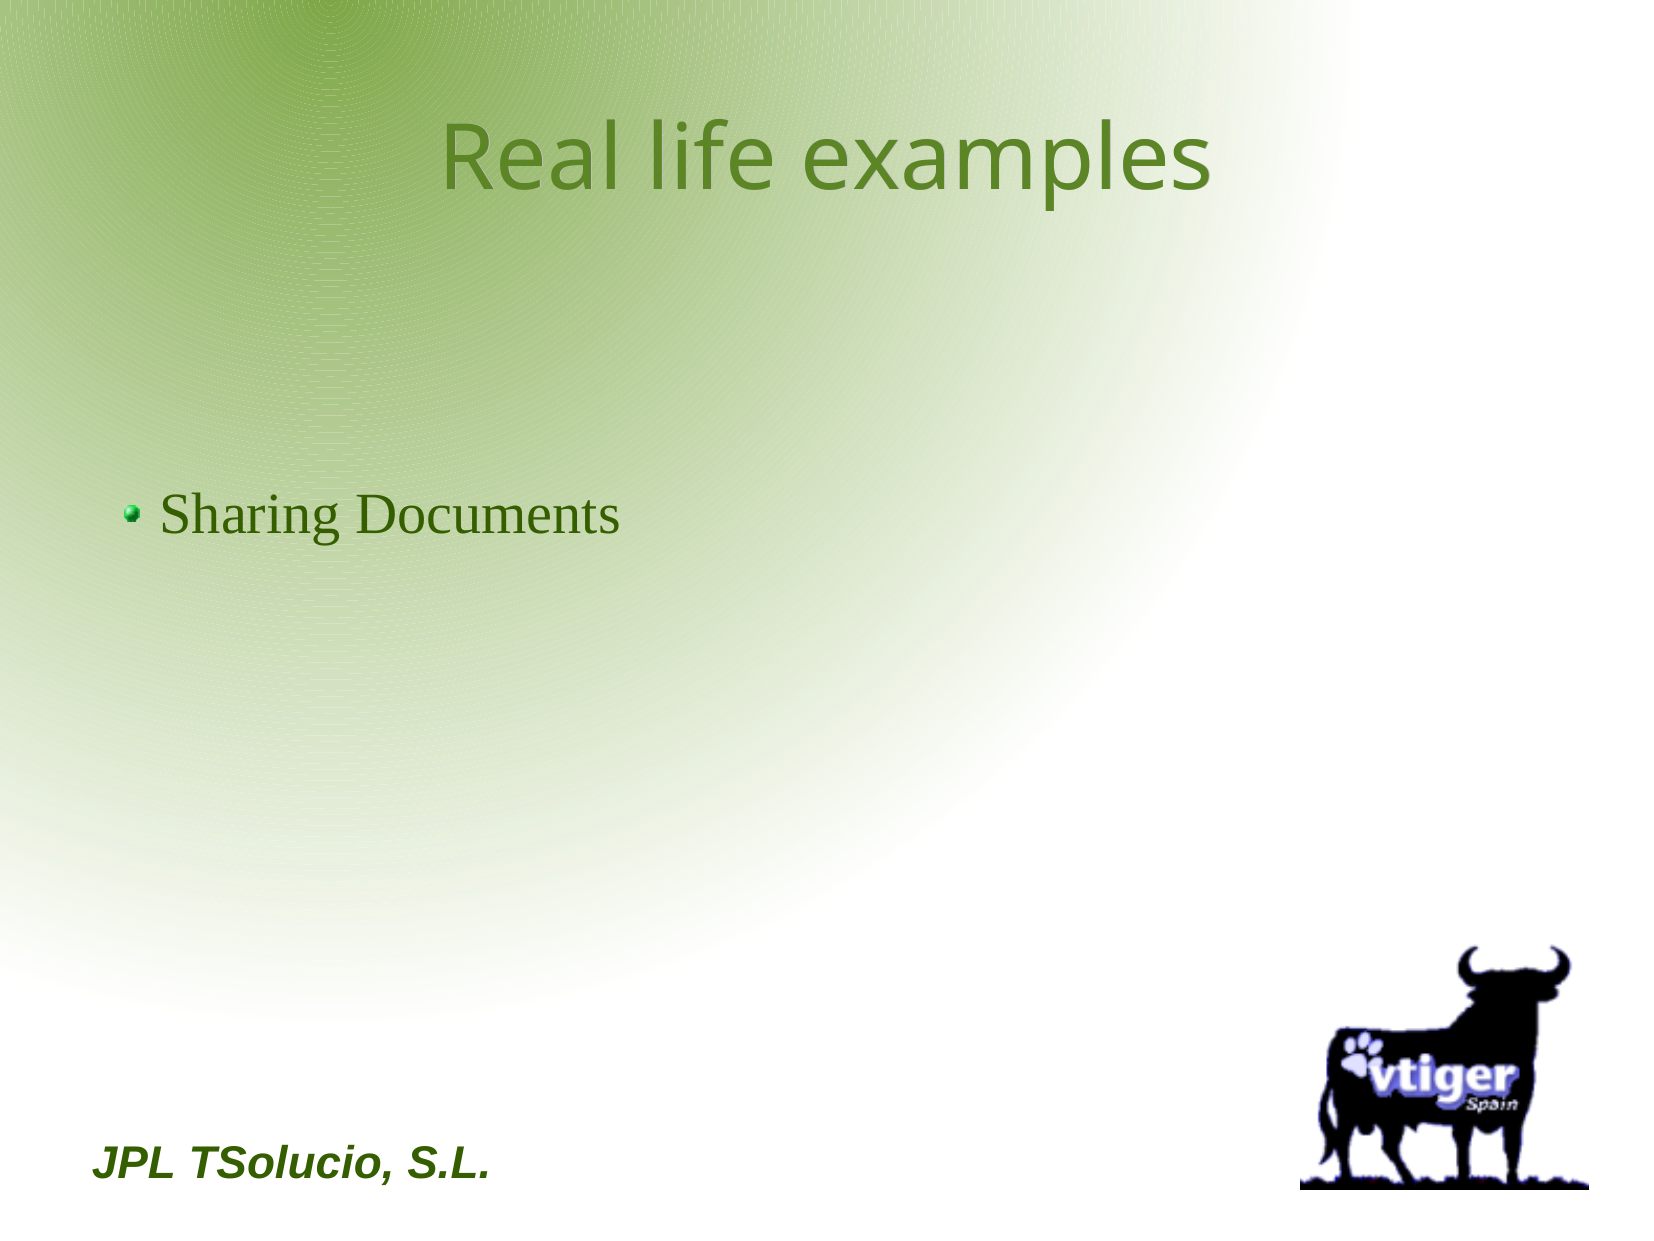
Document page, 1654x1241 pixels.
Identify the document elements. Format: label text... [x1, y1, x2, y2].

text_box Sharing Documents [88, 222, 1329, 1004]
title Real life examples [0, 100, 1654, 208]
picture [1300, 939, 1589, 1190]
